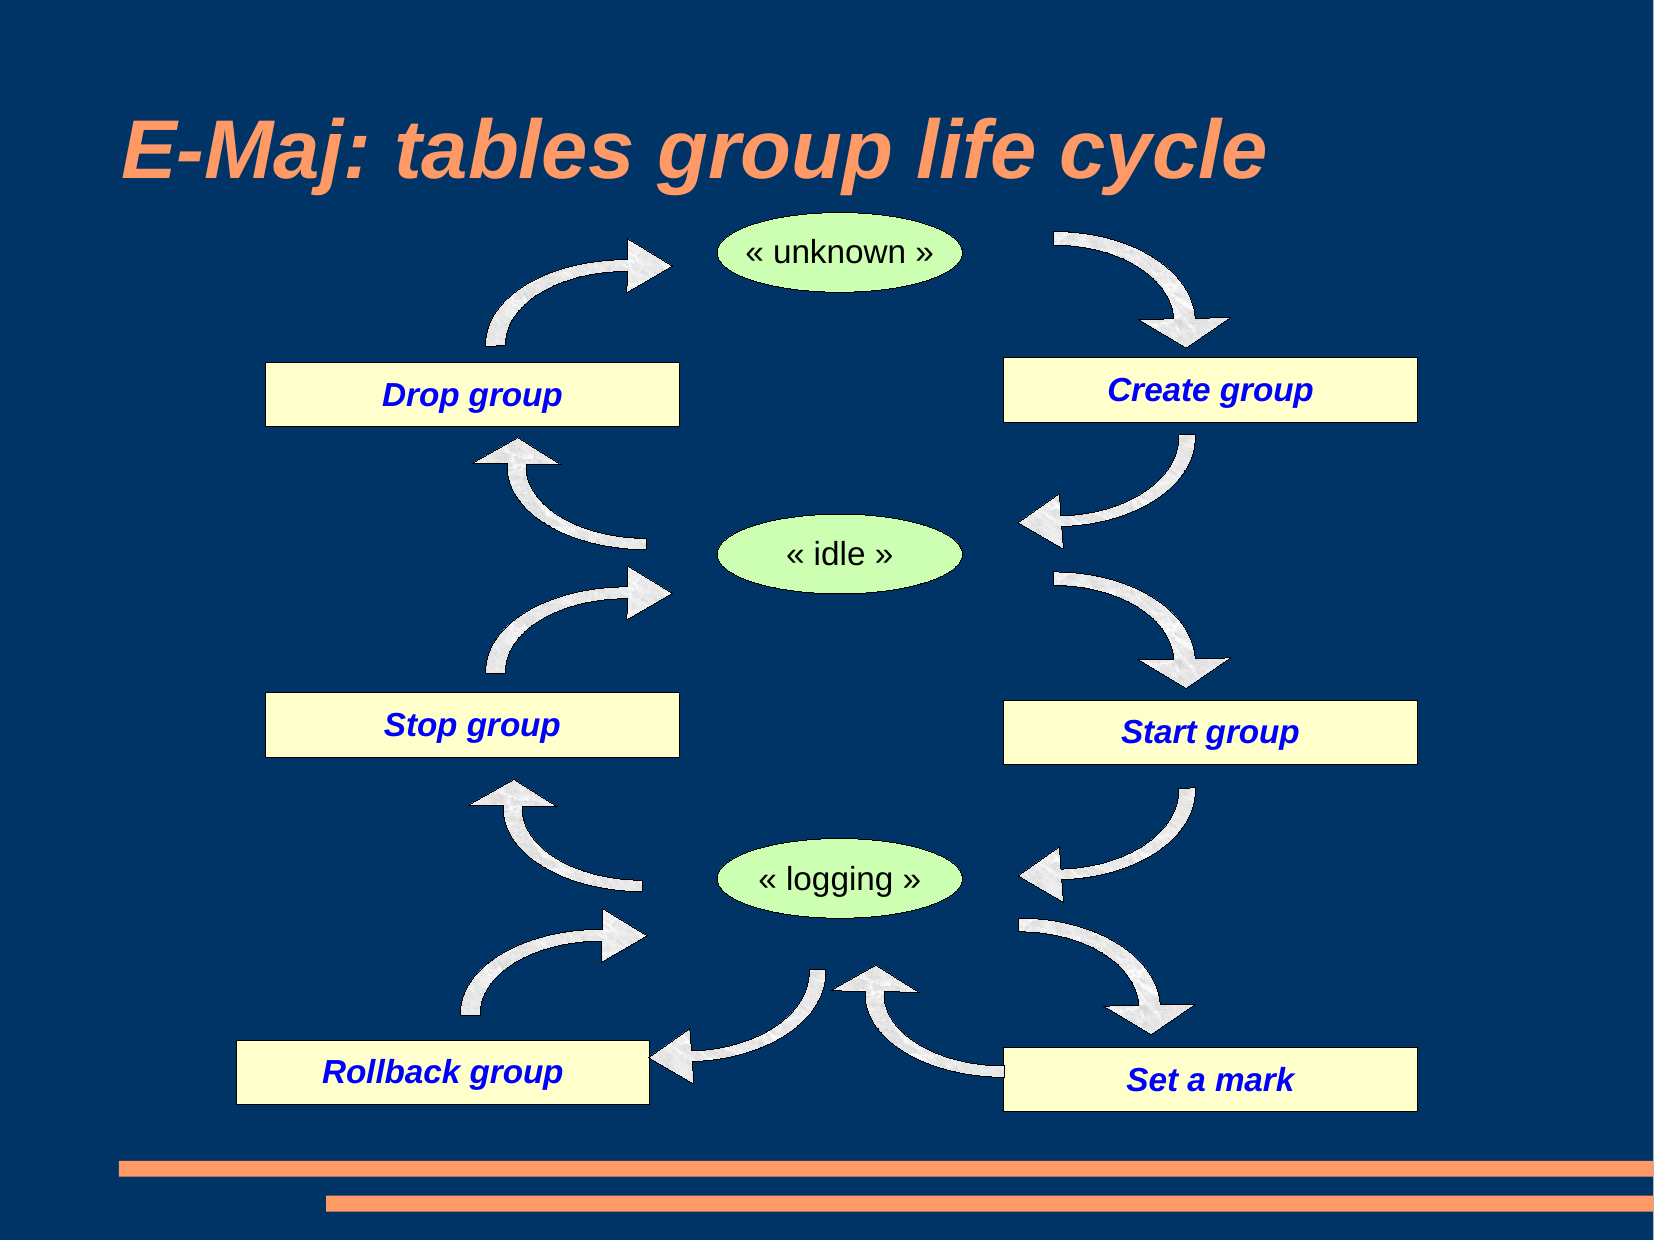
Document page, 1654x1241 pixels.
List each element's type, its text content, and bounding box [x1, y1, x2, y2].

title E-Maj: tables group life cycle [121, 46, 1534, 254]
text_box [1018, 918, 1196, 1035]
text_box [1018, 787, 1196, 903]
text_box [468, 779, 643, 892]
text_box [648, 969, 826, 1084]
text_box Stop group [265, 692, 680, 758]
text_box [460, 908, 648, 1016]
text_box Rollback group [236, 1040, 650, 1105]
text_box [1018, 434, 1196, 549]
text_box [472, 437, 647, 550]
text_box [1053, 231, 1231, 348]
text_box [485, 238, 673, 347]
text_box Drop group [265, 362, 680, 427]
text_box Set a mark [1003, 1047, 1418, 1112]
text_box Start group [1003, 700, 1418, 765]
text_box [485, 566, 673, 674]
text_box [830, 965, 1005, 1078]
text_box Create group [1003, 357, 1418, 423]
text_box « logging » [717, 838, 963, 919]
text_box « unknown » [717, 212, 963, 293]
text_box [1053, 571, 1231, 689]
text_box « idle » [717, 514, 963, 594]
